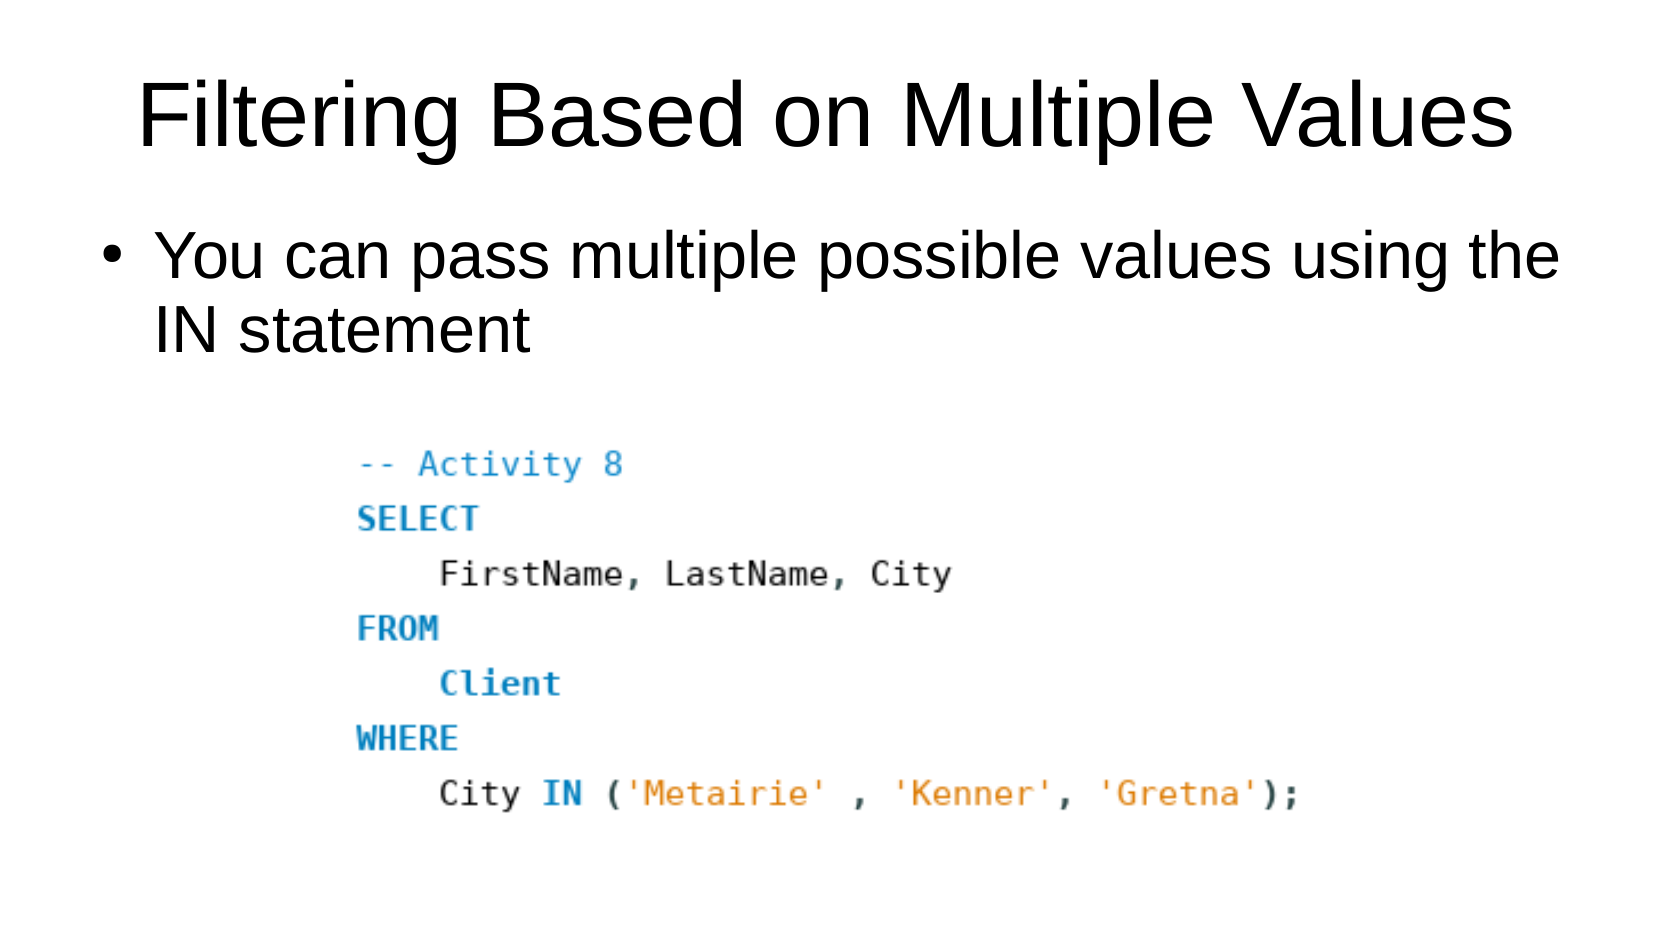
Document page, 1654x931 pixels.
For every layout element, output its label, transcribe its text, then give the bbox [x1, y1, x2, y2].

list You can pass multiple possible values using the IN statement [82, 217, 1571, 758]
title Filtering Based on Multiple Values [82, 37, 1571, 193]
picture [332, 410, 1341, 840]
